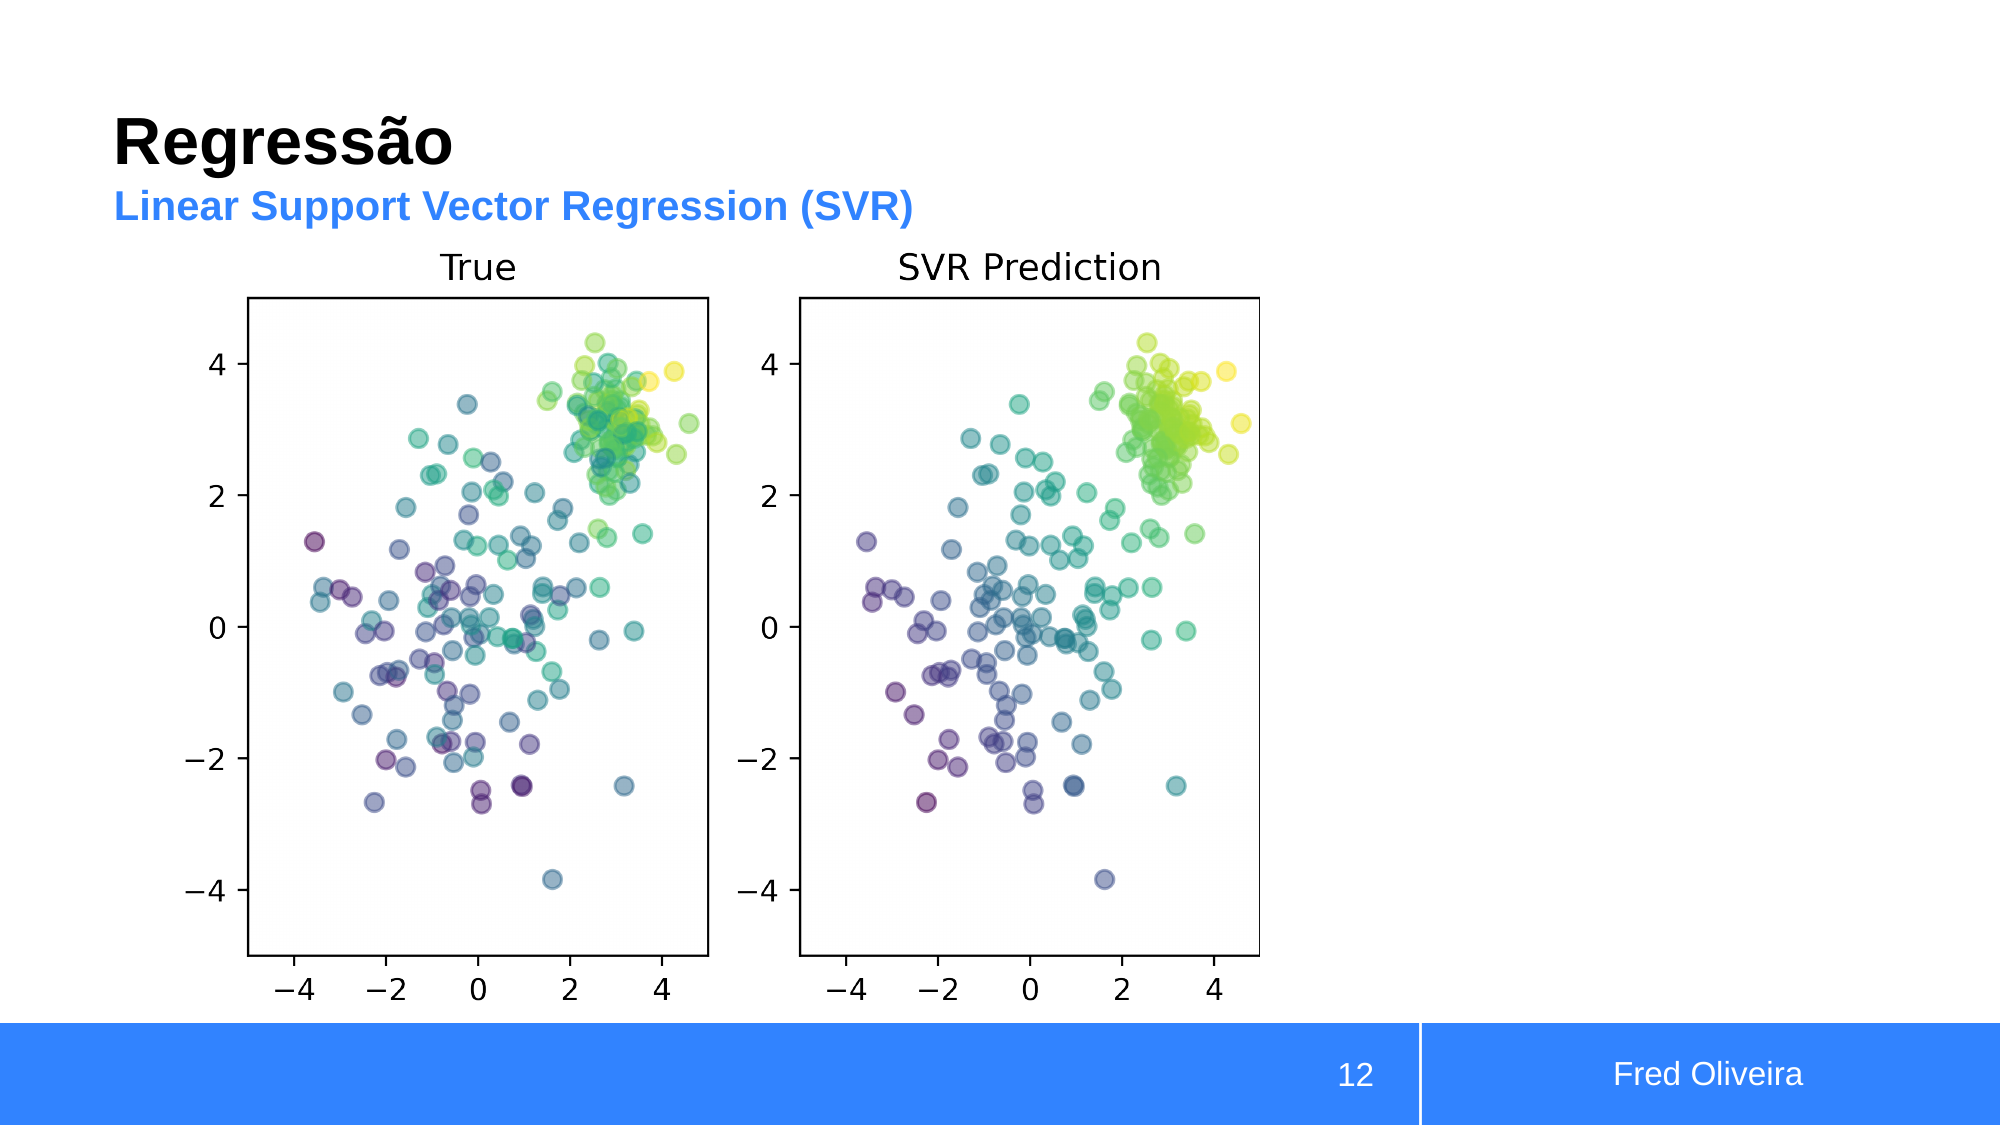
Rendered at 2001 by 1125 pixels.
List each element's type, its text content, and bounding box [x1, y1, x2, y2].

picture [182, 262, 1260, 1006]
slide_number <number> [1260, 1043, 1390, 1104]
list Linear Support Vector Regression (SVR) [114, 178, 1420, 262]
title Regressão [114, 19, 1420, 178]
footer Fred Oliveira [1442, 1042, 1975, 1102]
